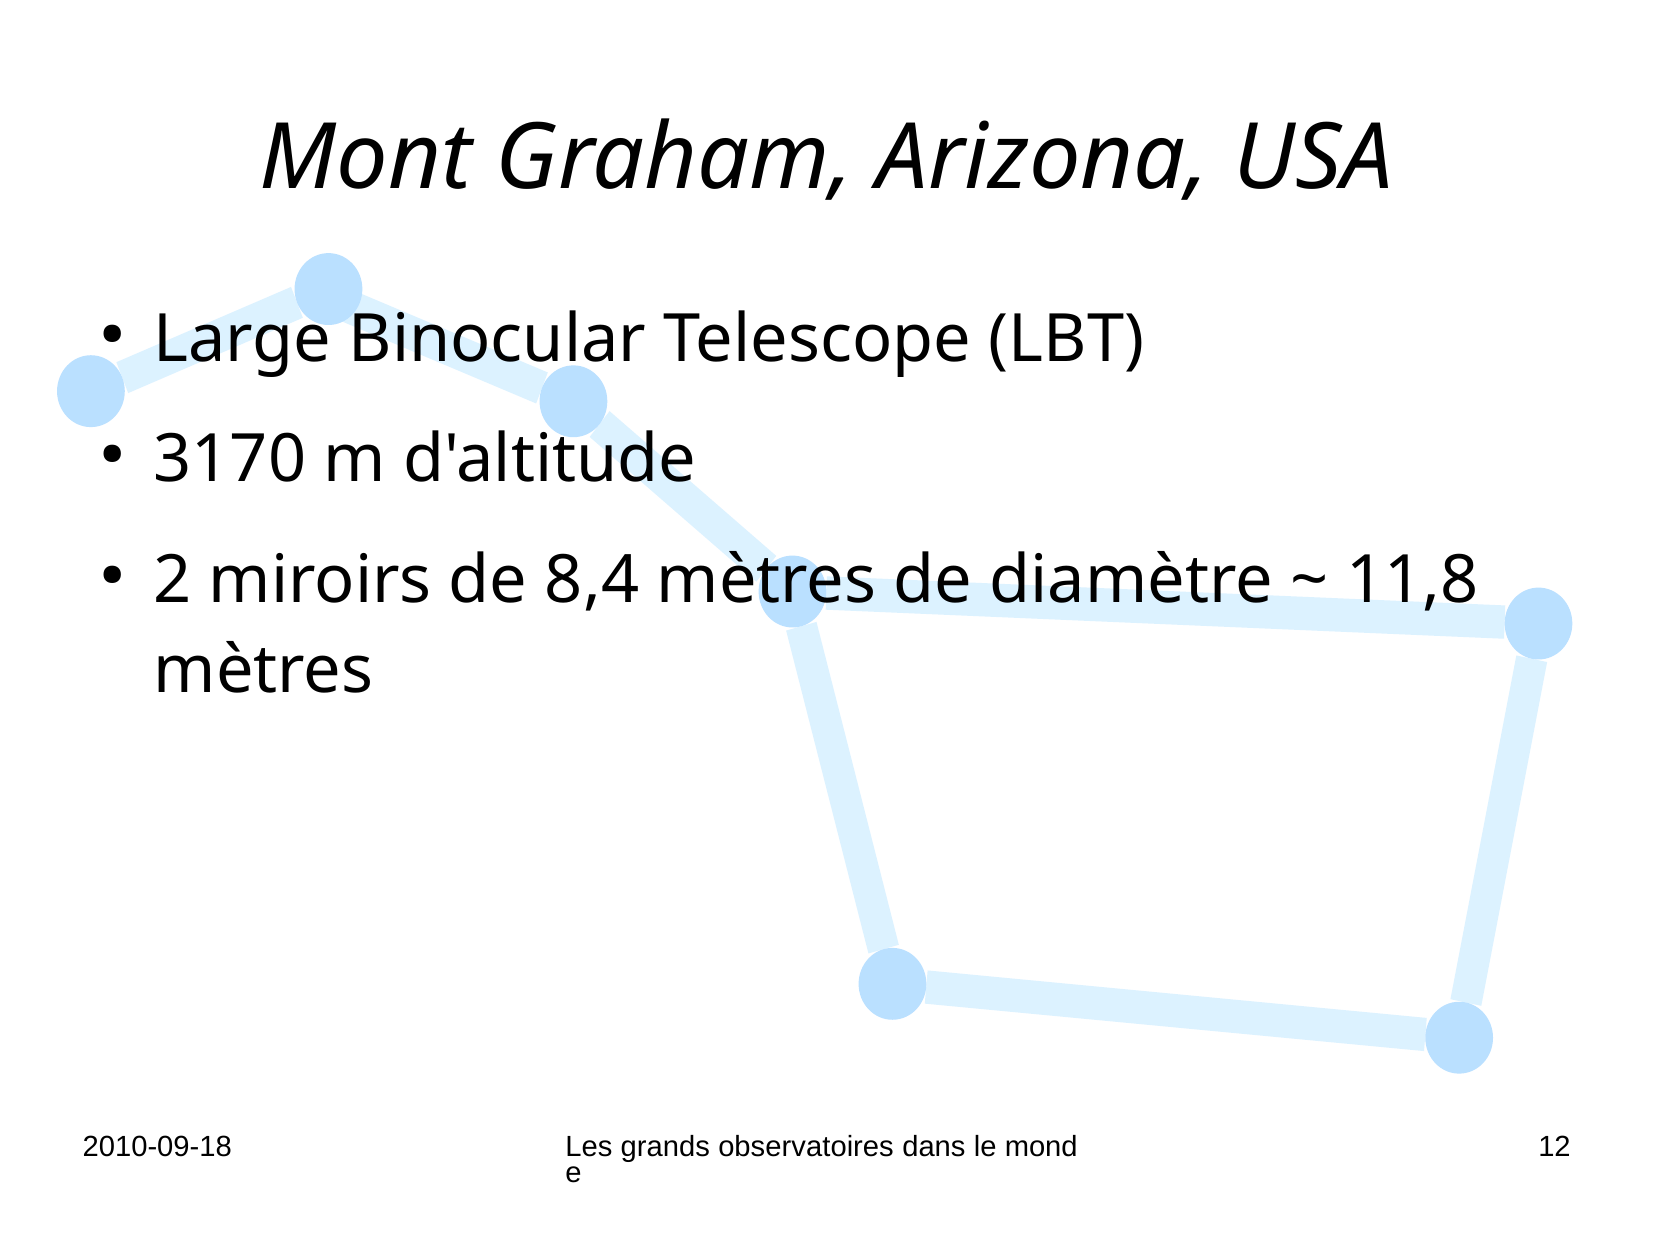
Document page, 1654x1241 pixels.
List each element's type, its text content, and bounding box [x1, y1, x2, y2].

list Large Binocular Telescope (LBT) 3170 m d'altitude 2 miroirs de 8,4 mètres de diamètre ~ 11,8 mètres [82, 290, 1571, 1109]
title Mont Graham, Arizona, USA [82, 56, 1571, 250]
